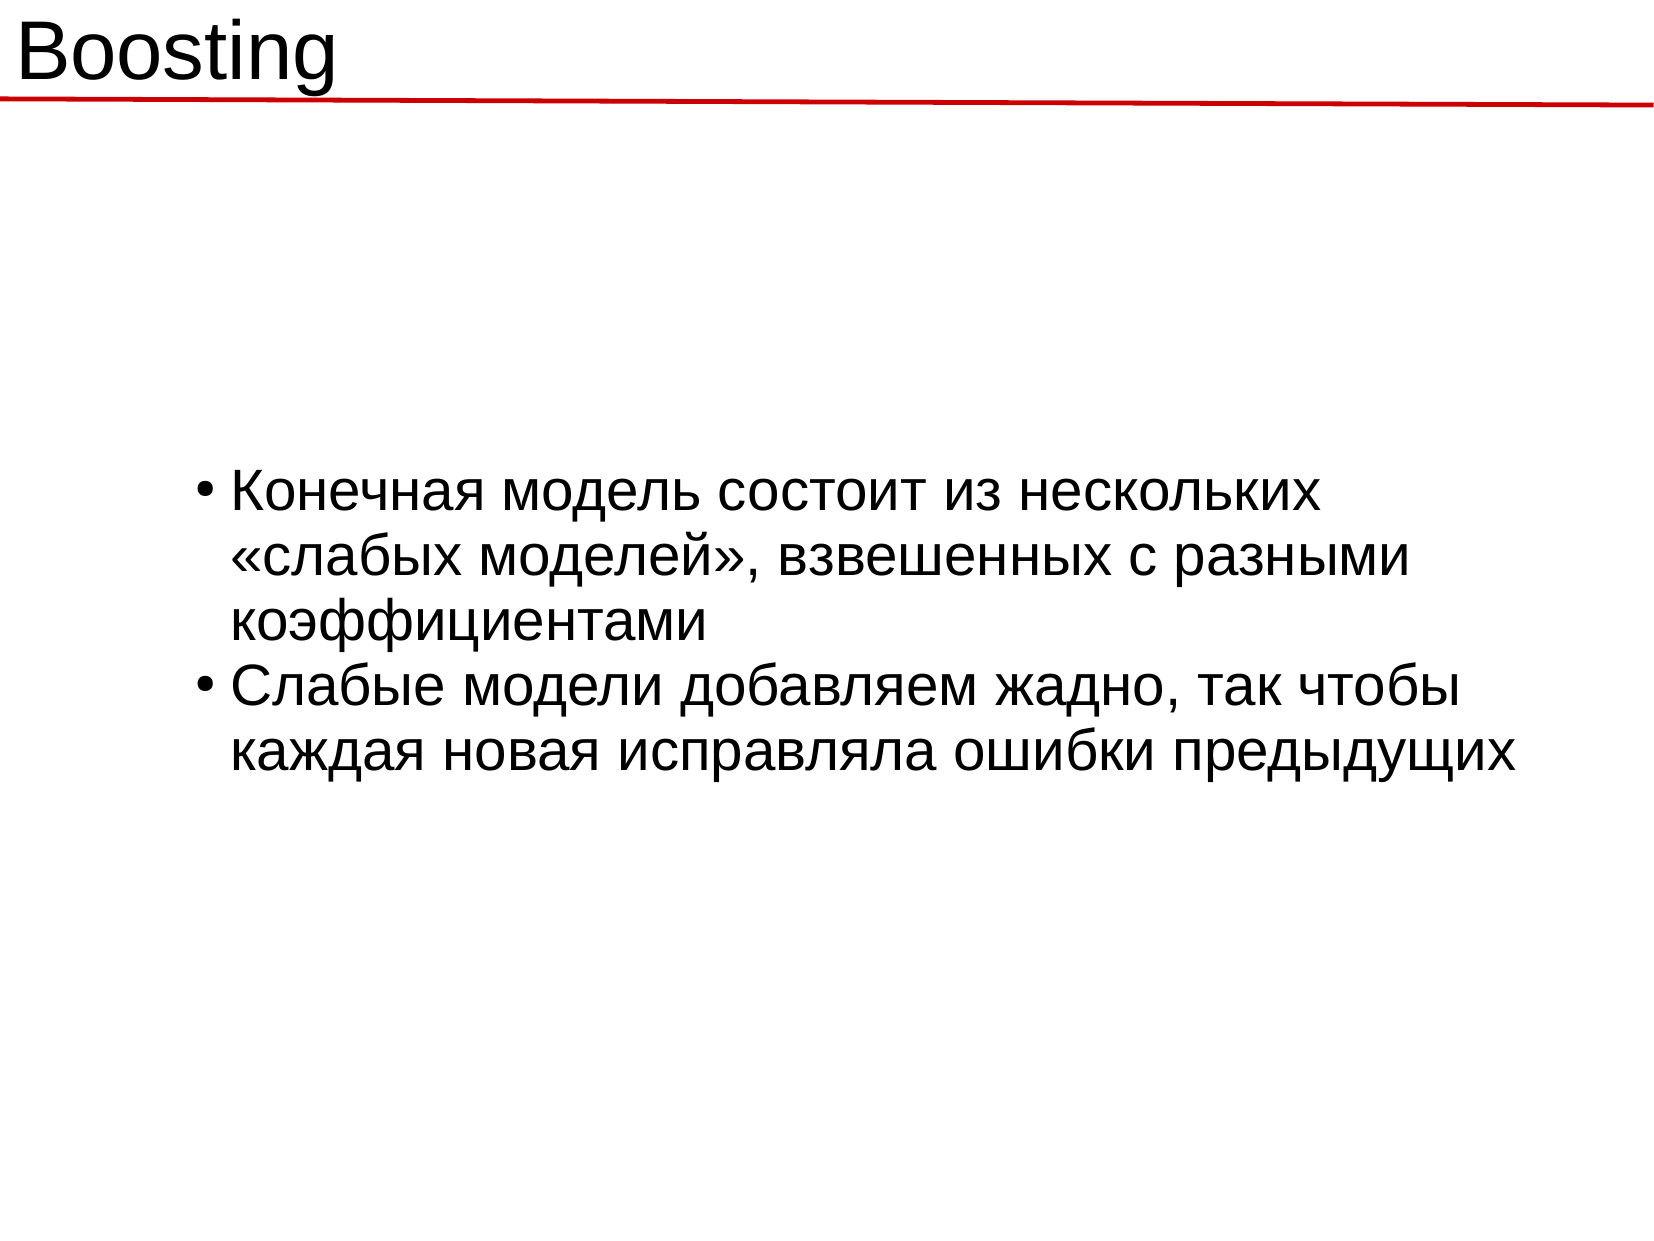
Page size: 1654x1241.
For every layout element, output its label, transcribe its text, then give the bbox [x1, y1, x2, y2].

text_box Конечная модель состоит из нескольких «слабых моделей», взвешенных с разными коэффициентами Слабые модели добавляем жадно, так чтобы каждая новая исправляла ошибки предыдущих [180, 450, 1576, 791]
title Boosting [15, 3, 1504, 97]
